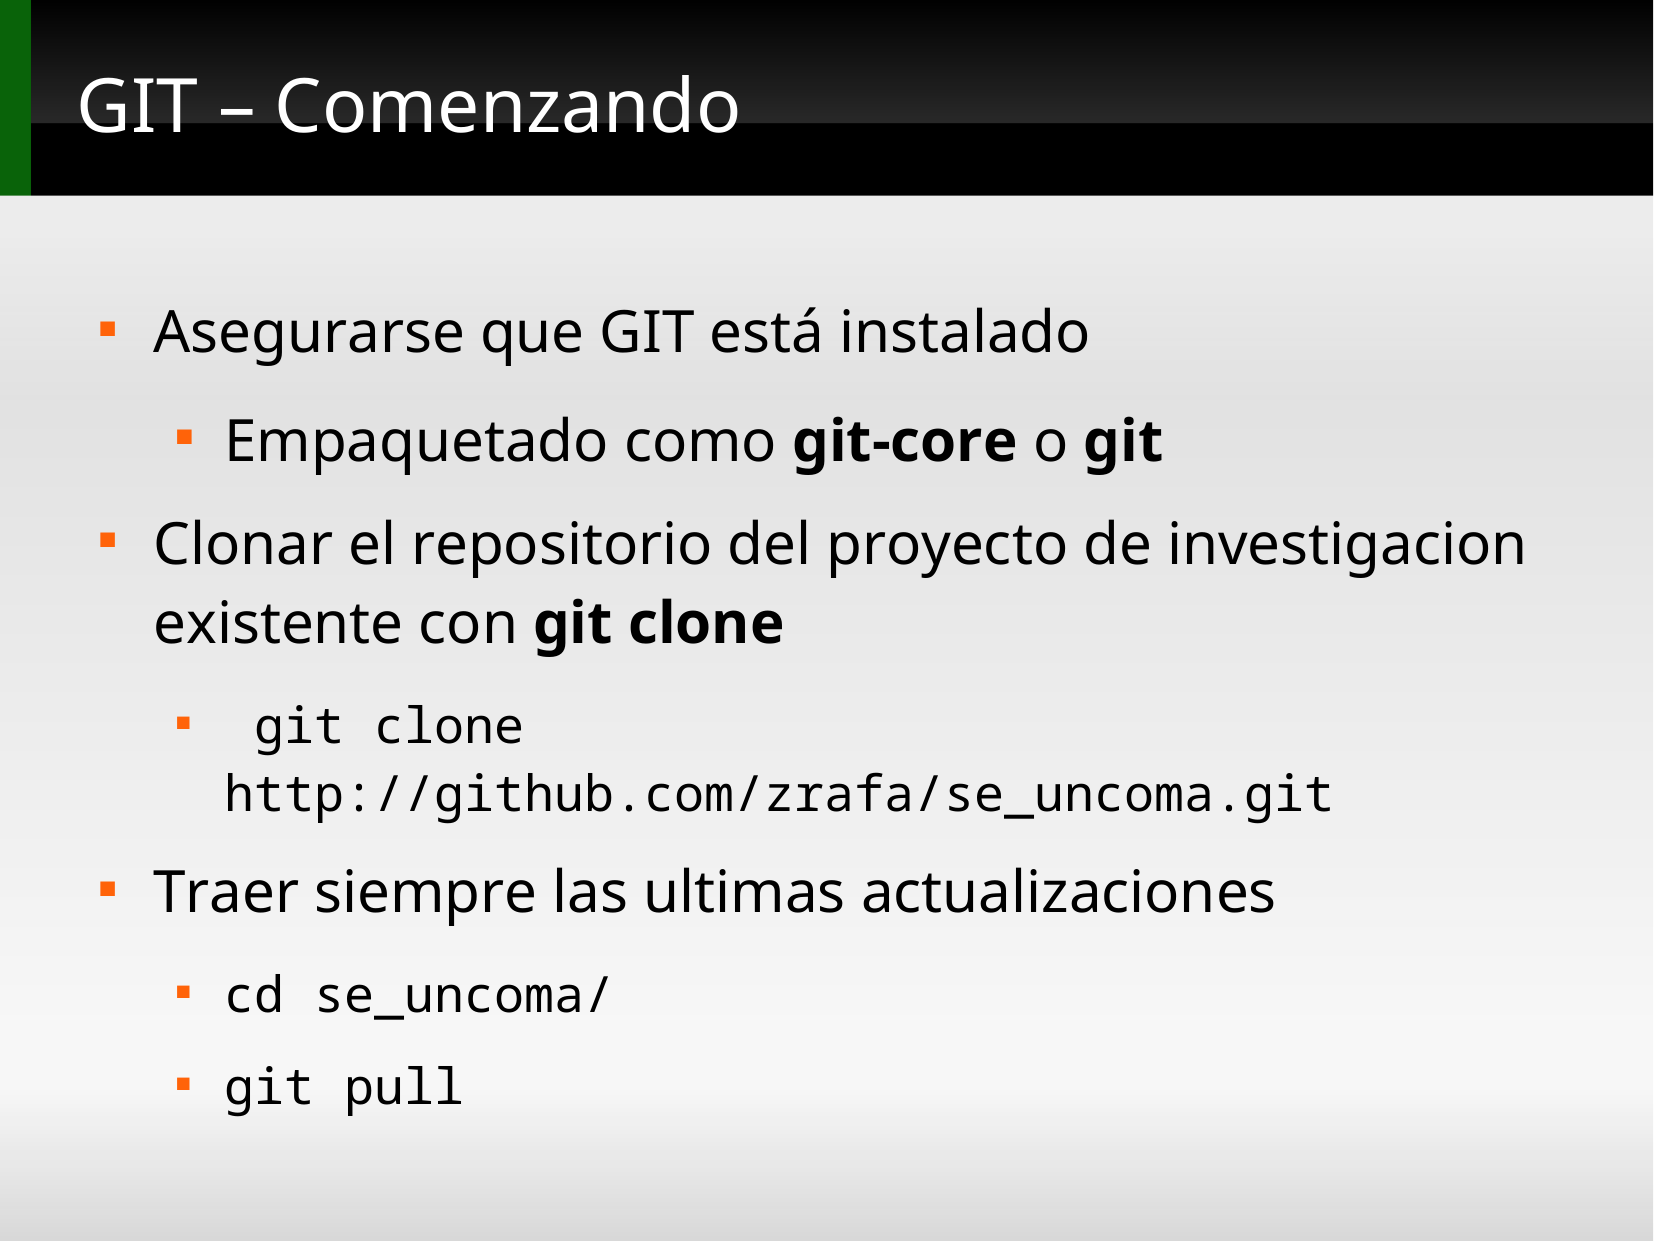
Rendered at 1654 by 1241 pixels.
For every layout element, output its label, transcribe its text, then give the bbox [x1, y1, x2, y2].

list Asegurarse que GIT está instalado Empaquetado como git-core o git Clonar el repositorio del proyecto de investigacion existente con git clone git clone http://github.com/zrafa/se_uncoma.git Traer siempre las ultimas actualizaciones cd se_uncoma/ git pull [82, 290, 1571, 1095]
title GIT – Comenzando [76, 0, 1565, 208]
picture [0, 0, 1654, 1241]
